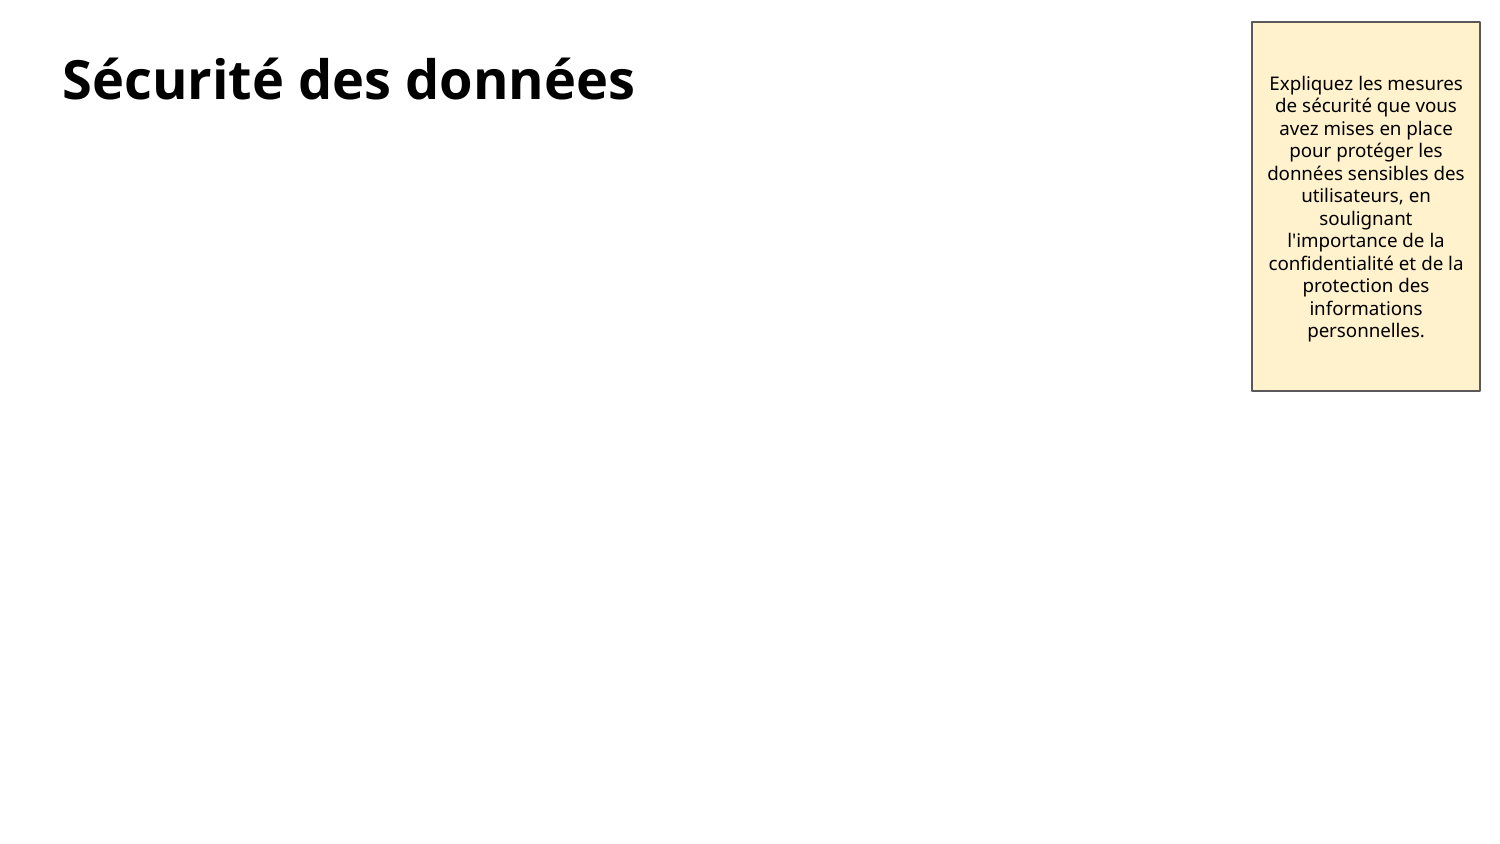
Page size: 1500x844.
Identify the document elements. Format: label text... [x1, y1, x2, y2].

text_box Sécurité des données [51, 41, 1251, 112]
text_box Expliquez les mesures de sécurité que vous avez mises en place pour protéger les données sensibles des utilisateurs, en soulignant l'importance de la confidentialité et de la protection des informations personnelles. [1251, 22, 1481, 392]
